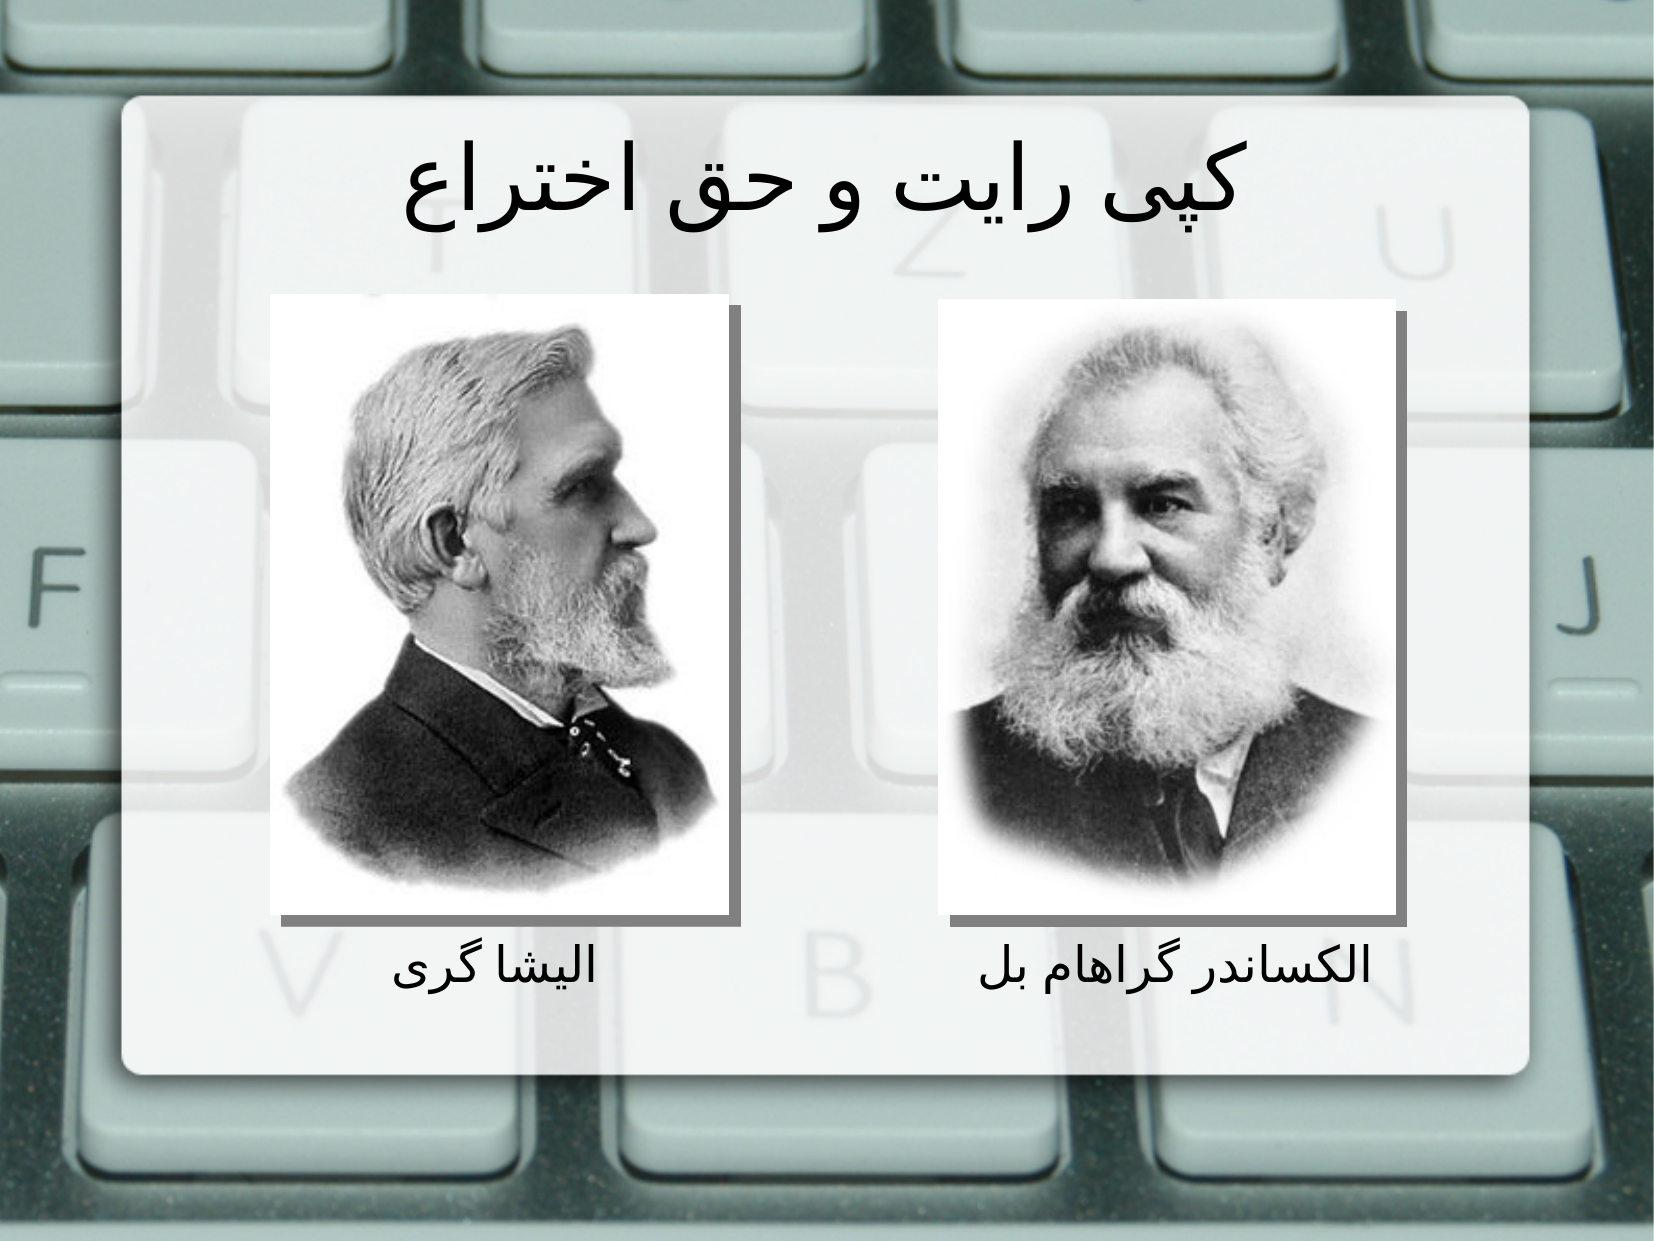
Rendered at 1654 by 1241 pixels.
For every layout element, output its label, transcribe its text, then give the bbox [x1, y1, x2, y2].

picture [0, 0, 1654, 1241]
title کپی رایت و حق اختراع [120, 105, 1531, 272]
text_box الیشا گری [225, 930, 766, 1036]
text_box الکساندر گراهام بل [905, 930, 1446, 1036]
